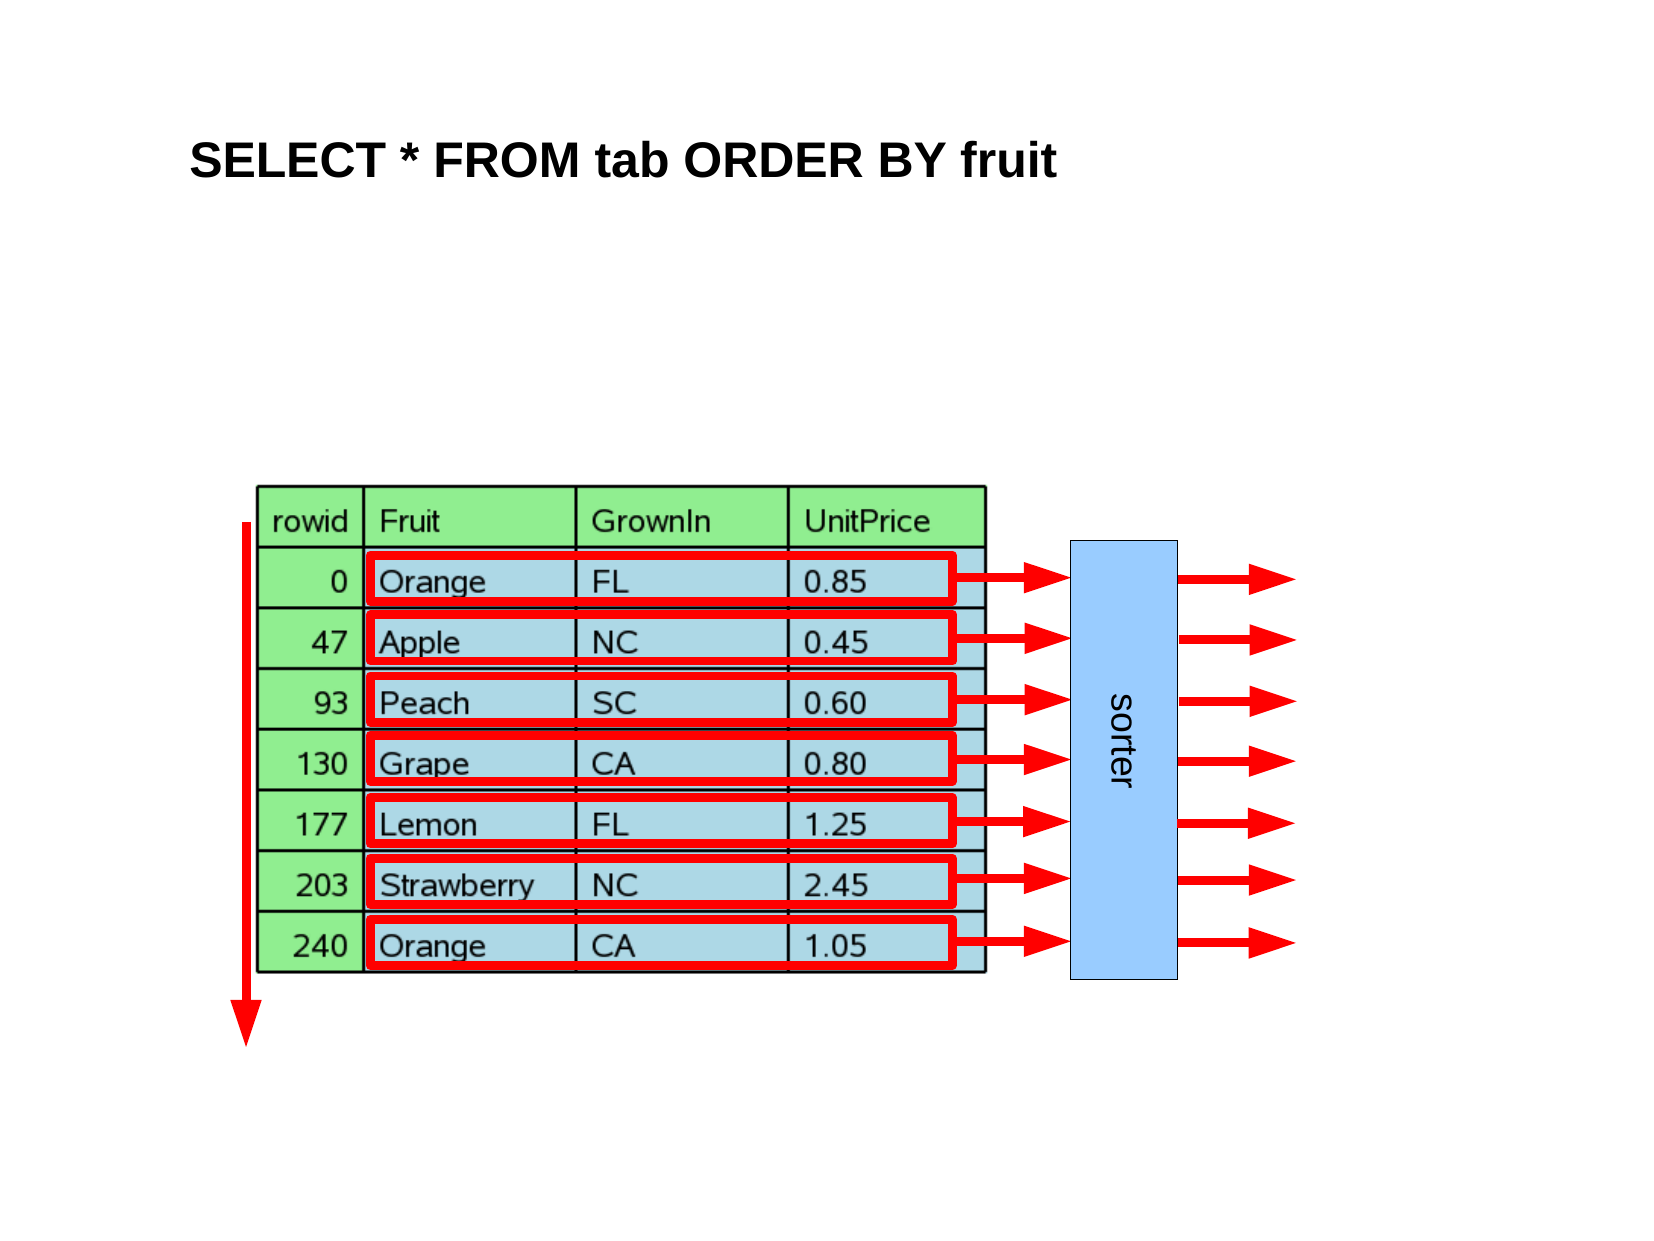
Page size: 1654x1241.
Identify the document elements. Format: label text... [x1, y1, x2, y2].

picture [375, 802, 948, 839]
text_box [1070, 540, 1178, 980]
picture [375, 863, 948, 900]
picture [375, 740, 948, 777]
picture [241, 470, 1001, 989]
picture [375, 619, 948, 657]
text_box SELECT * FROM tab ORDER BY fruit [174, 124, 1074, 197]
picture [375, 924, 948, 961]
text_box sorter [1094, 679, 1154, 805]
picture [375, 560, 948, 597]
picture [375, 680, 948, 718]
